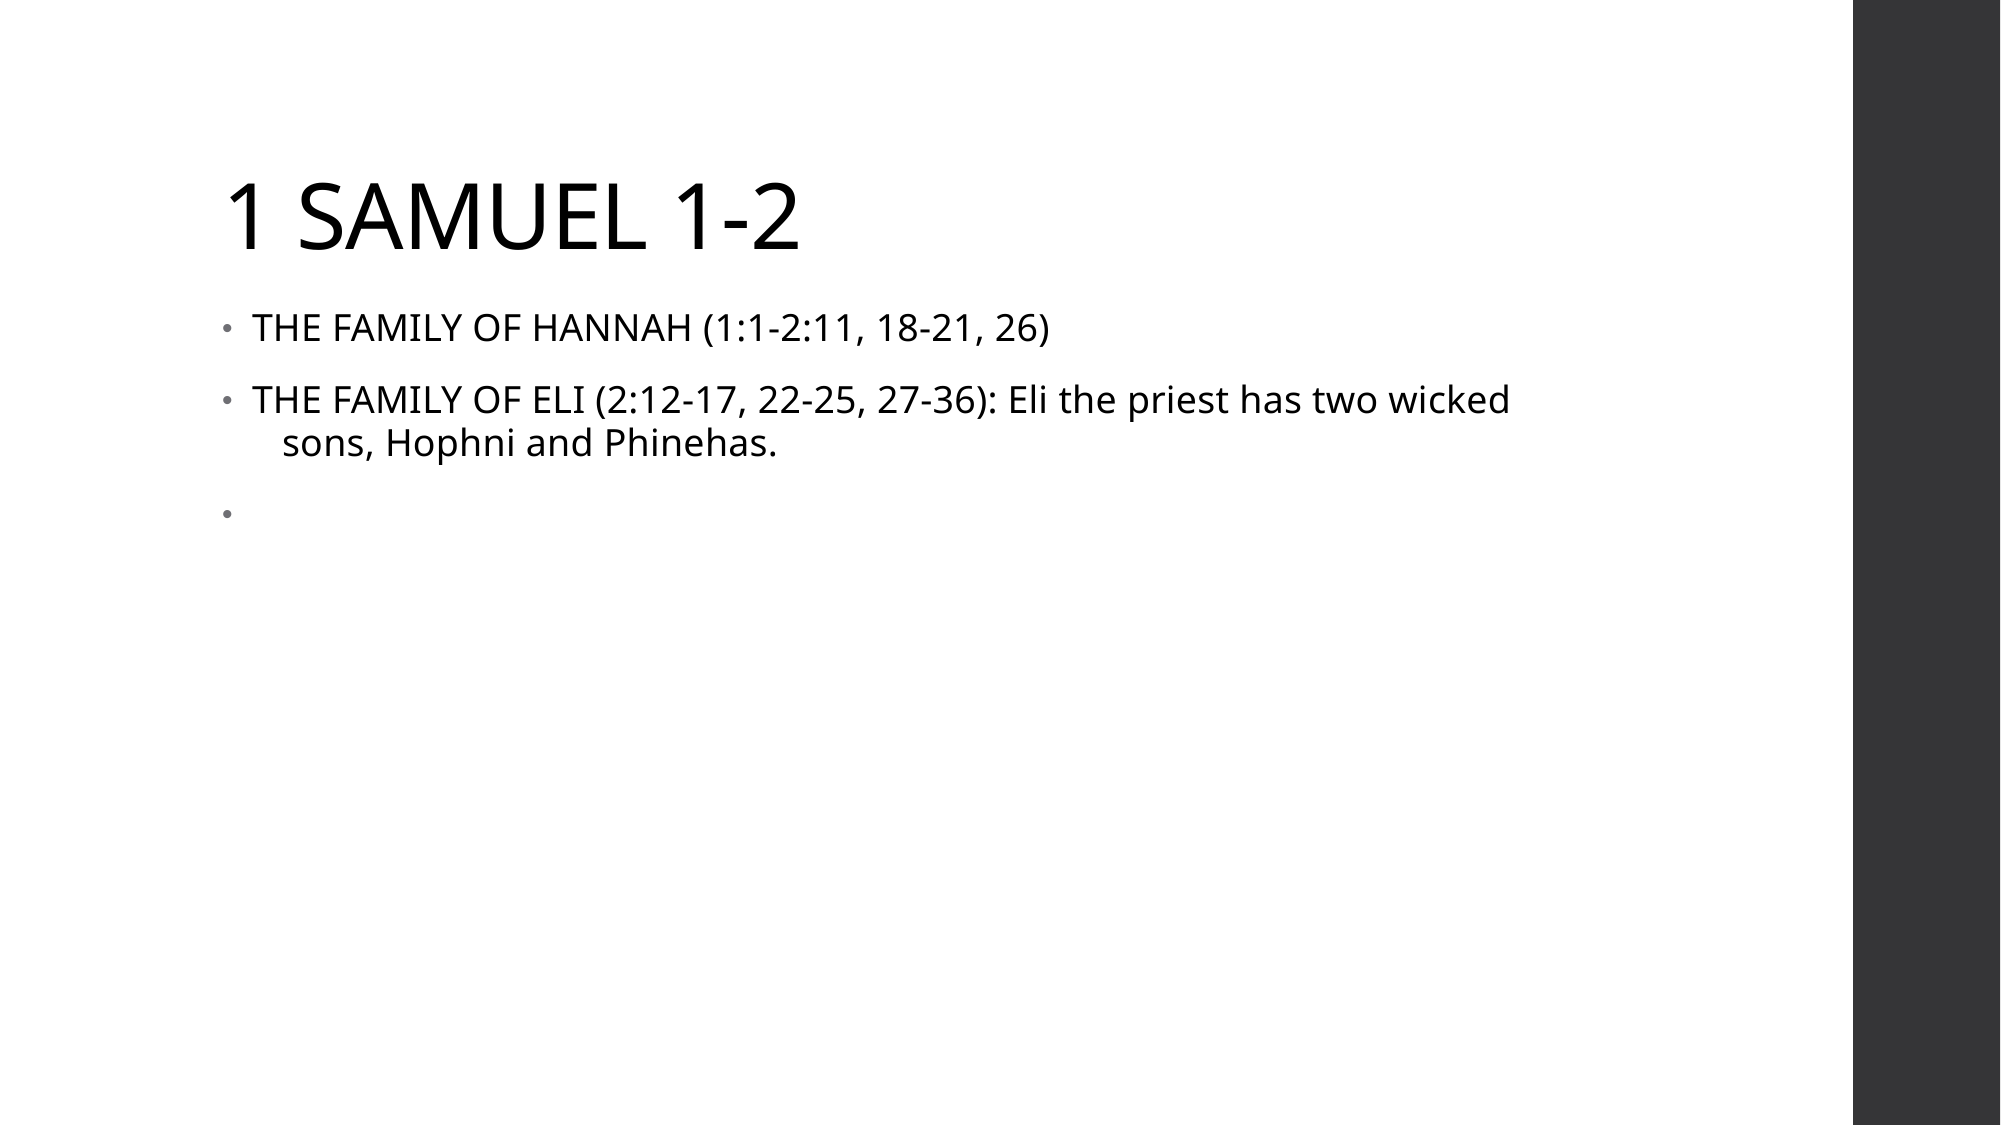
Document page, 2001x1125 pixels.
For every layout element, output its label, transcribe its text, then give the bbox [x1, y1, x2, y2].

title 1 SAMUEL 1-2 [206, 60, 1797, 278]
list THE FAMILY OF HANNAH (1:1-2:11, 18-21, 26) THE FAMILY OF ELI (2:12-17, 22-25, 27-36): Eli the priest has two wicked sons, Hophni and Phinehas. [206, 299, 1617, 1014]
